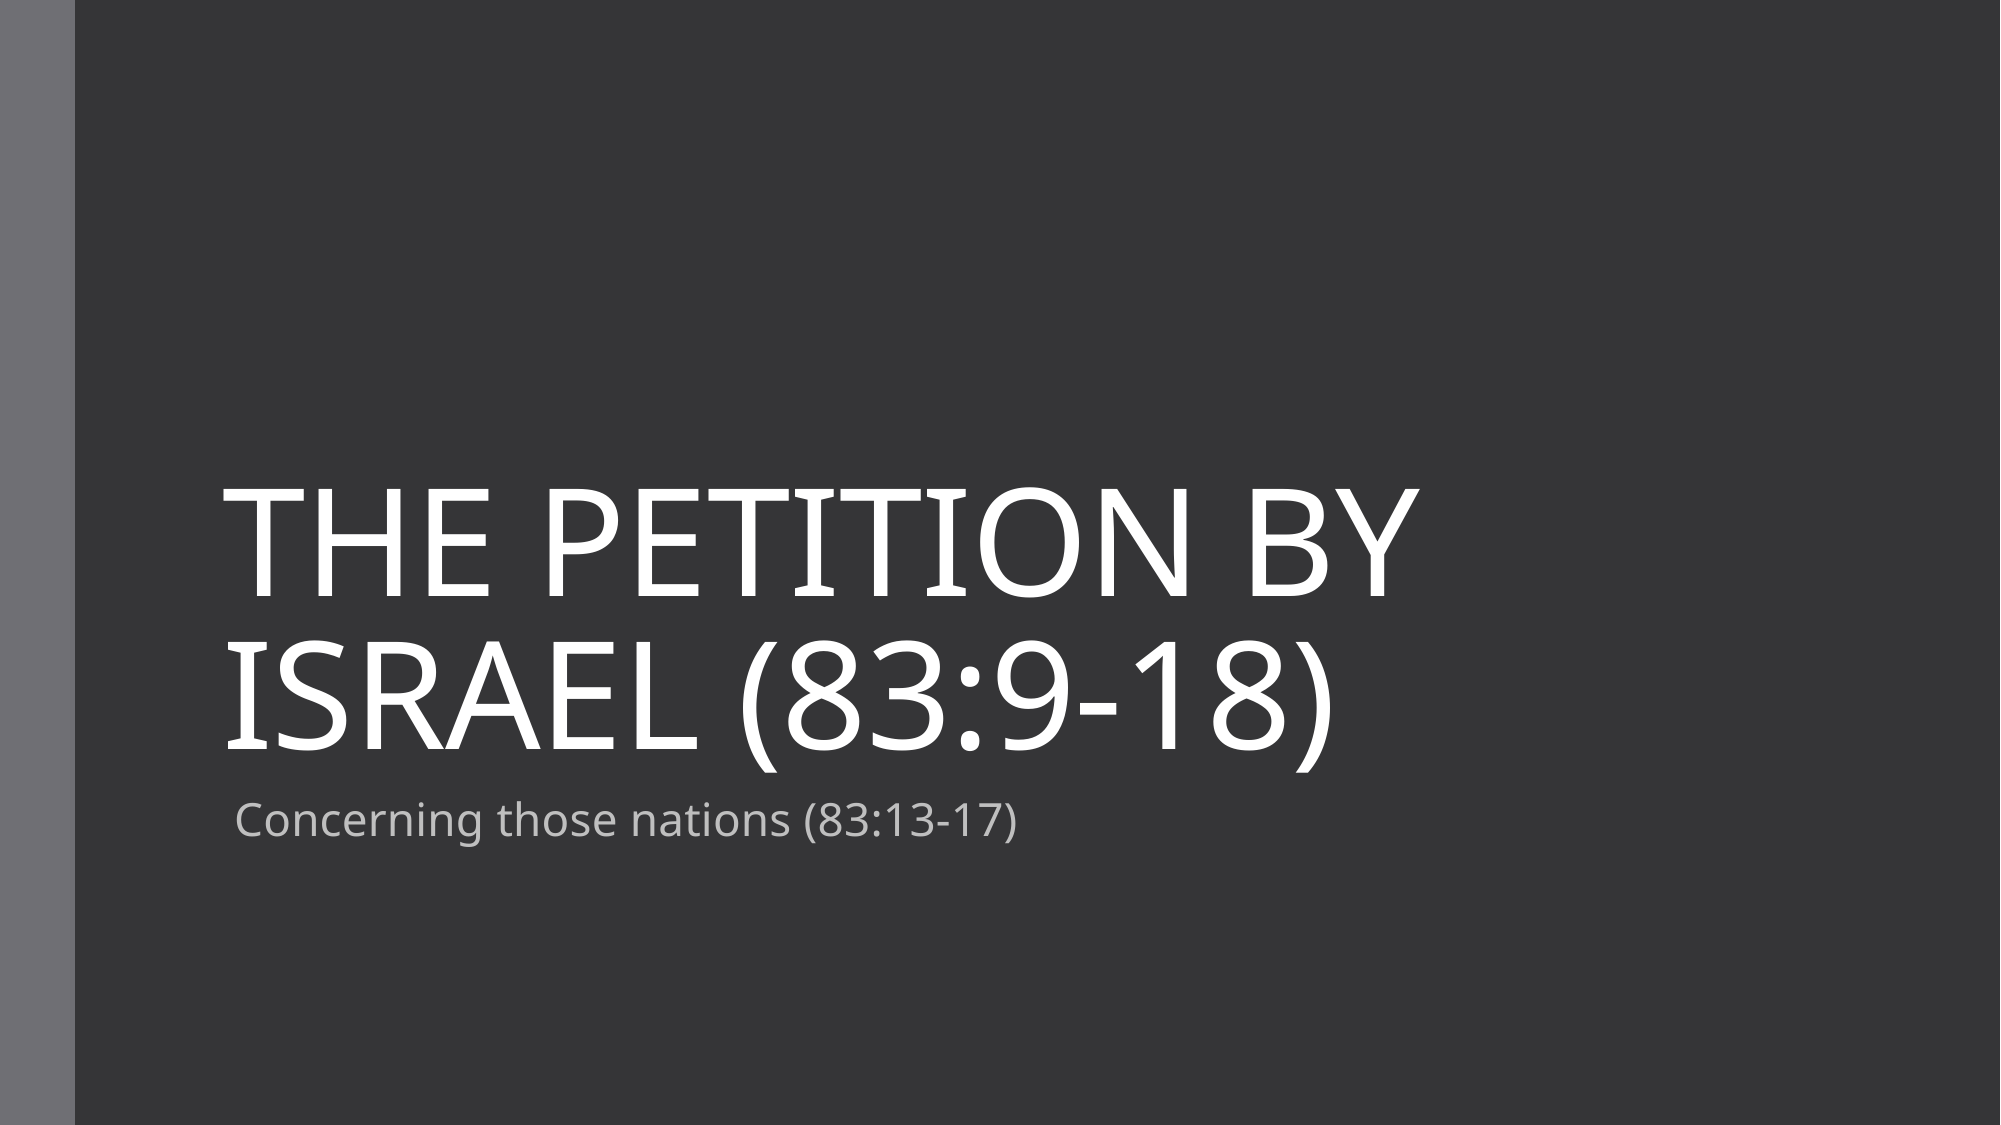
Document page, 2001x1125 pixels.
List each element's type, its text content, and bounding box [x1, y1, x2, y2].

subtitle Concerning those nations (83:13-17) [206, 787, 1752, 1066]
title THE PETITION BY ISRAEL (83:9-18) [206, 124, 1752, 787]
